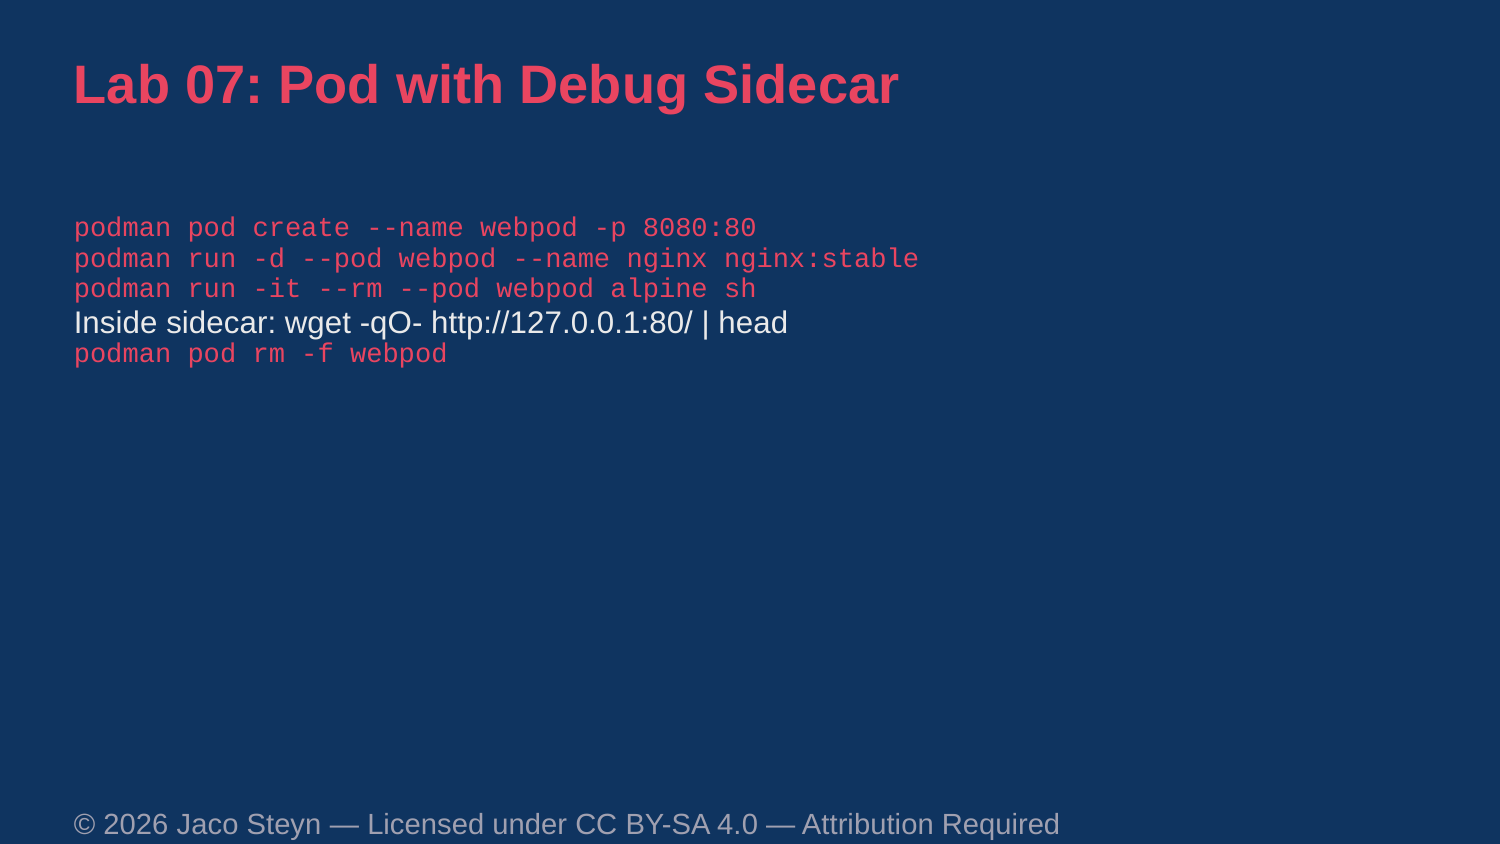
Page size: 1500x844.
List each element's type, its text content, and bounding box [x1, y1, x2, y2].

text_box podman pod create --name webpod -p 8080:80 podman run -d --pod webpod --name nginx nginx:stable podman run -it --rm --pod webpod alpine sh Inside sidecar: wget -qO- http://127.0.0.1:80/ | head podman pod rm -f webpod [59, 206, 1441, 798]
title Lab 07: Pod with Debug Sidecar [59, 47, 1441, 166]
text_box © 2026 Jaco Steyn — Licensed under CC BY-SA 4.0 — Attribution Required [59, 800, 1441, 836]
